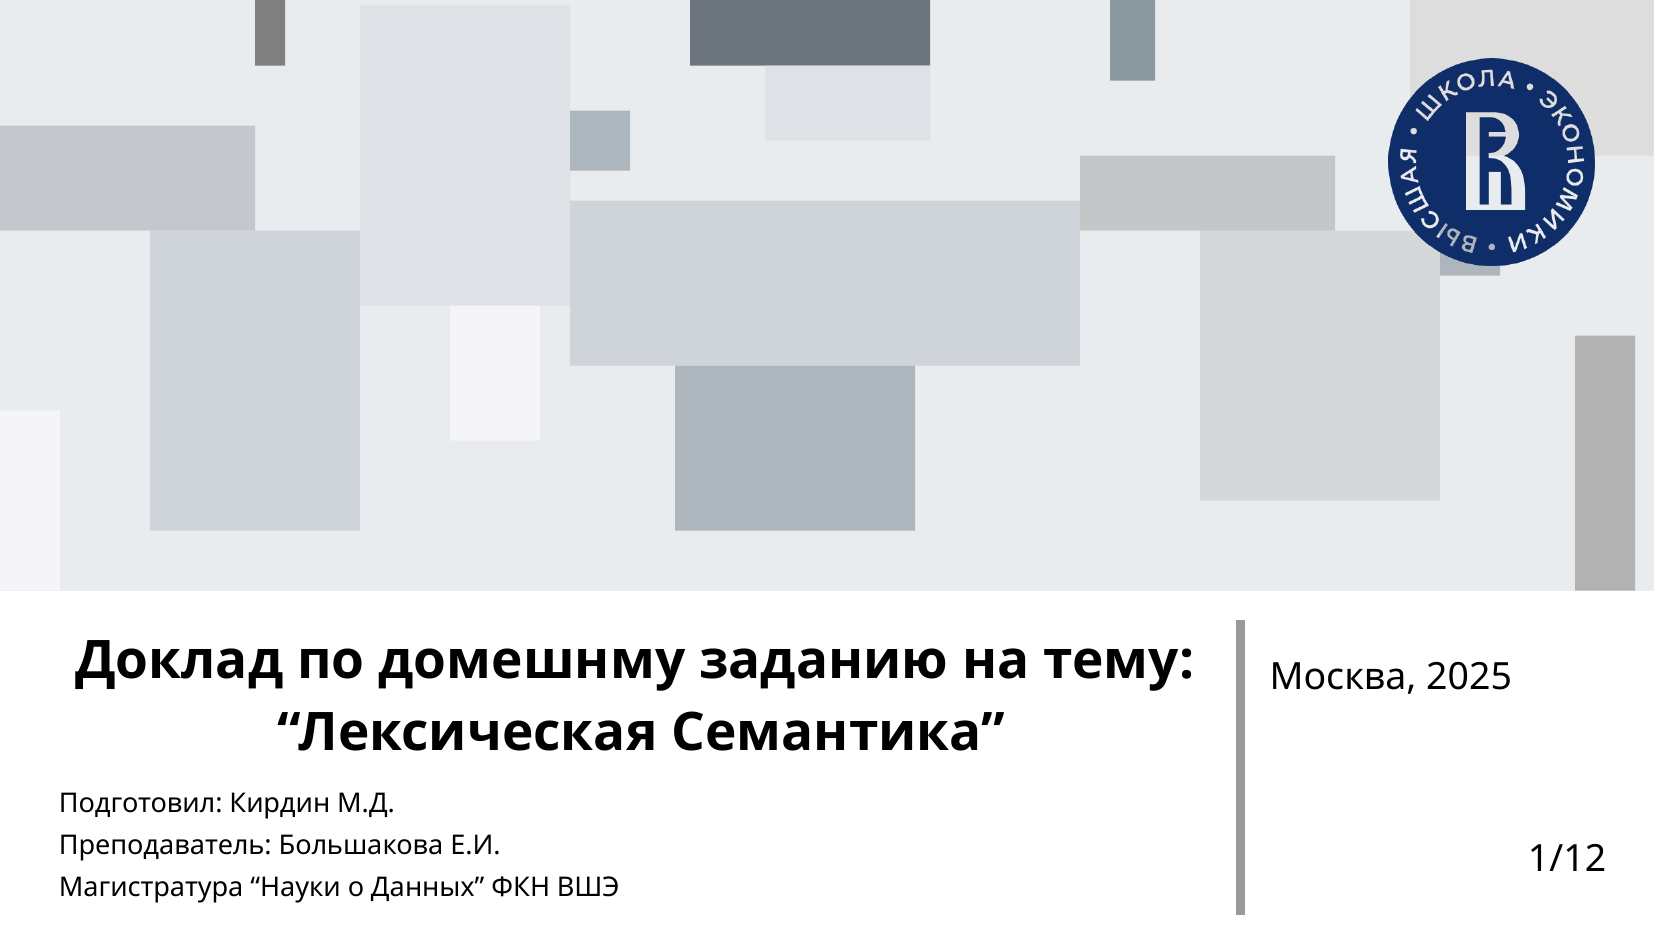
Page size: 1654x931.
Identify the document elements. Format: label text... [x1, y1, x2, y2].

subtitle Подготовил: Кирдин М.Д. Преподаватель: Большакова Е.И. Магистратура “Науки о Данных” ФКН ВШЭ [59, 767, 1211, 916]
title Доклад по домешнму заданию на тему: “Лексическая Семантика” [59, 620, 1211, 767]
picture [1388, 58, 1595, 266]
